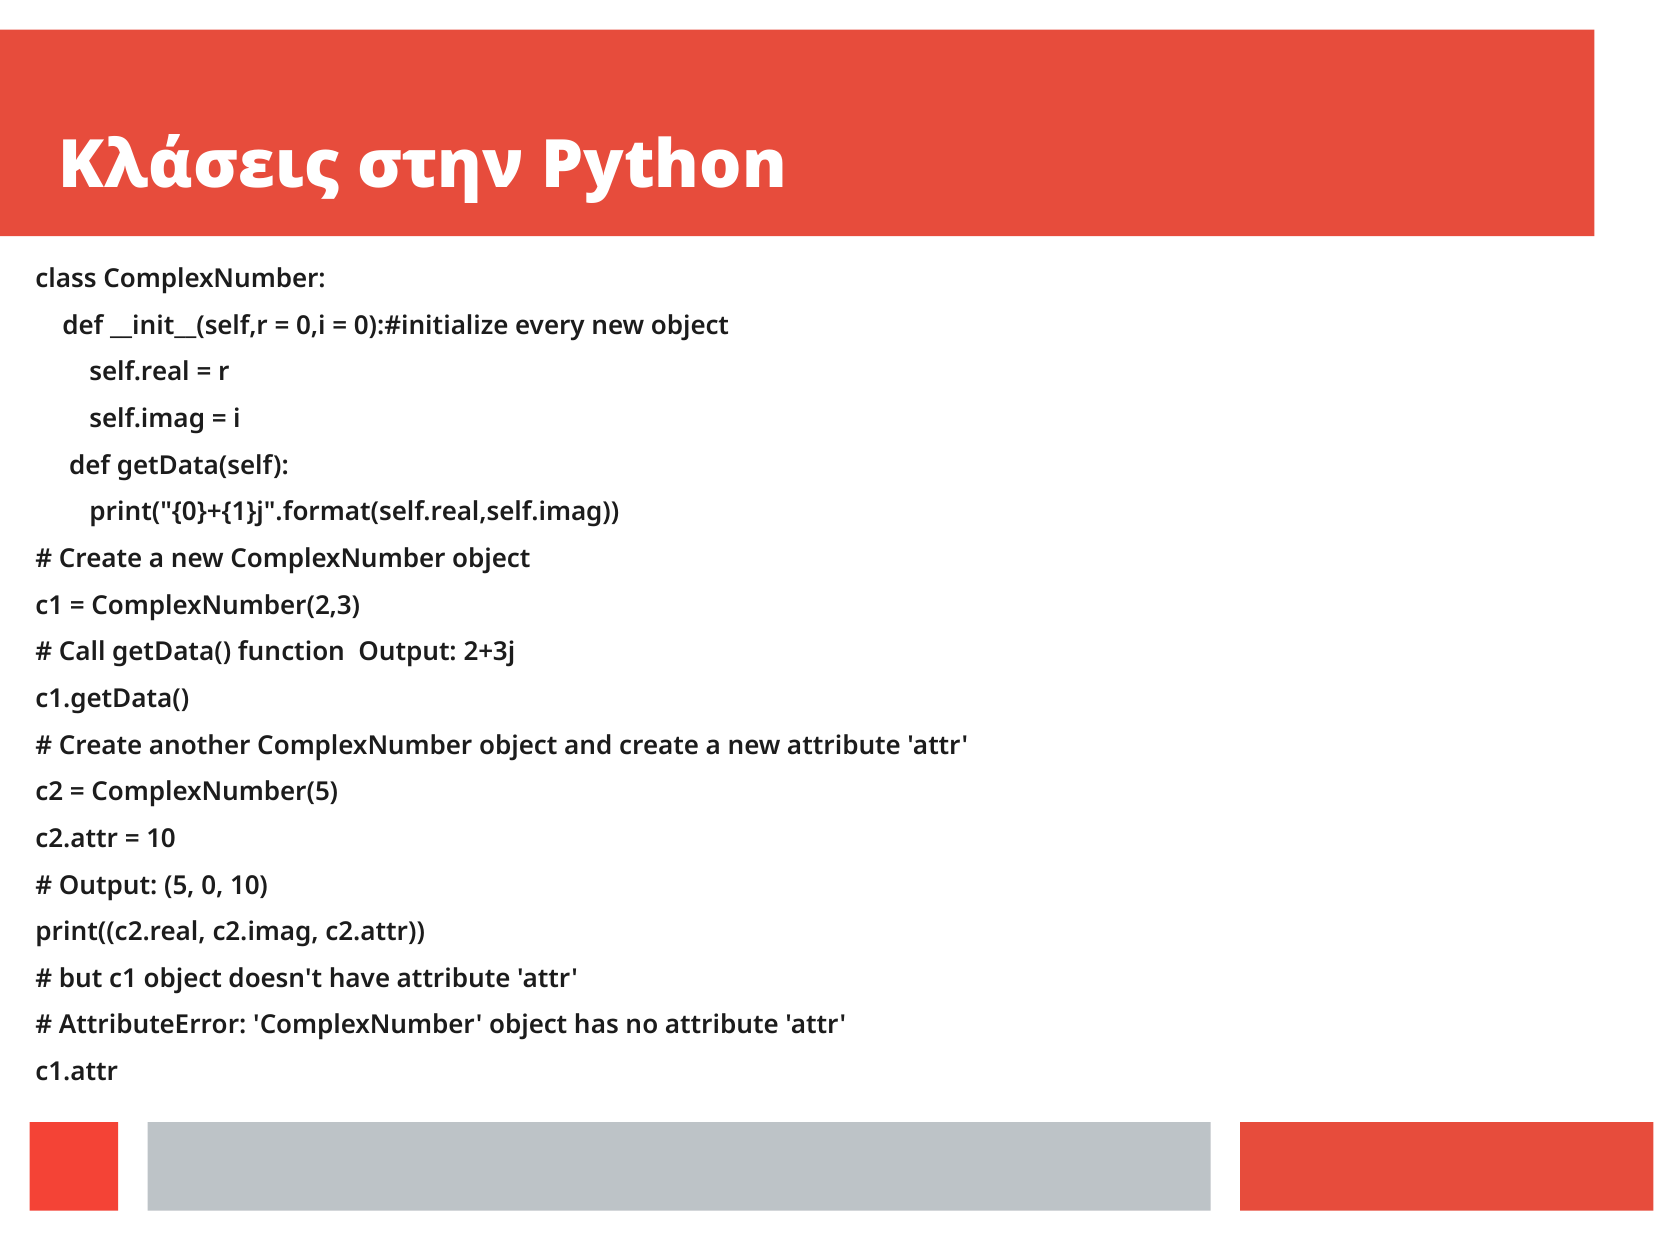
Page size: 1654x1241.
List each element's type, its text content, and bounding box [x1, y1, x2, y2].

title Κλάσεις στην Python [59, 59, 1595, 207]
list class ComplexNumber: def __init__(self,r = 0,i = 0):#initialize every new object self.real = r self.imag = i def getData(self): print("{0}+{1}j".format(self.real,self.imag)) # Create a new ComplexNumber object c1 = ComplexNumber(2,3) # Call getData() function Output: 2+3j c1.getData() # Create another ComplexNumber object and create a new attribute 'attr' c2 = ComplexNumber(5) c2.attr = 10 # Output: (5, 0, 10) print((c2.real, c2.imag, c2.attr)) # but c1 object doesn't have attribute 'attr' # AttributeError: 'ComplexNumber' object has no attribute 'attr' c1.attr [35, 259, 1630, 1093]
